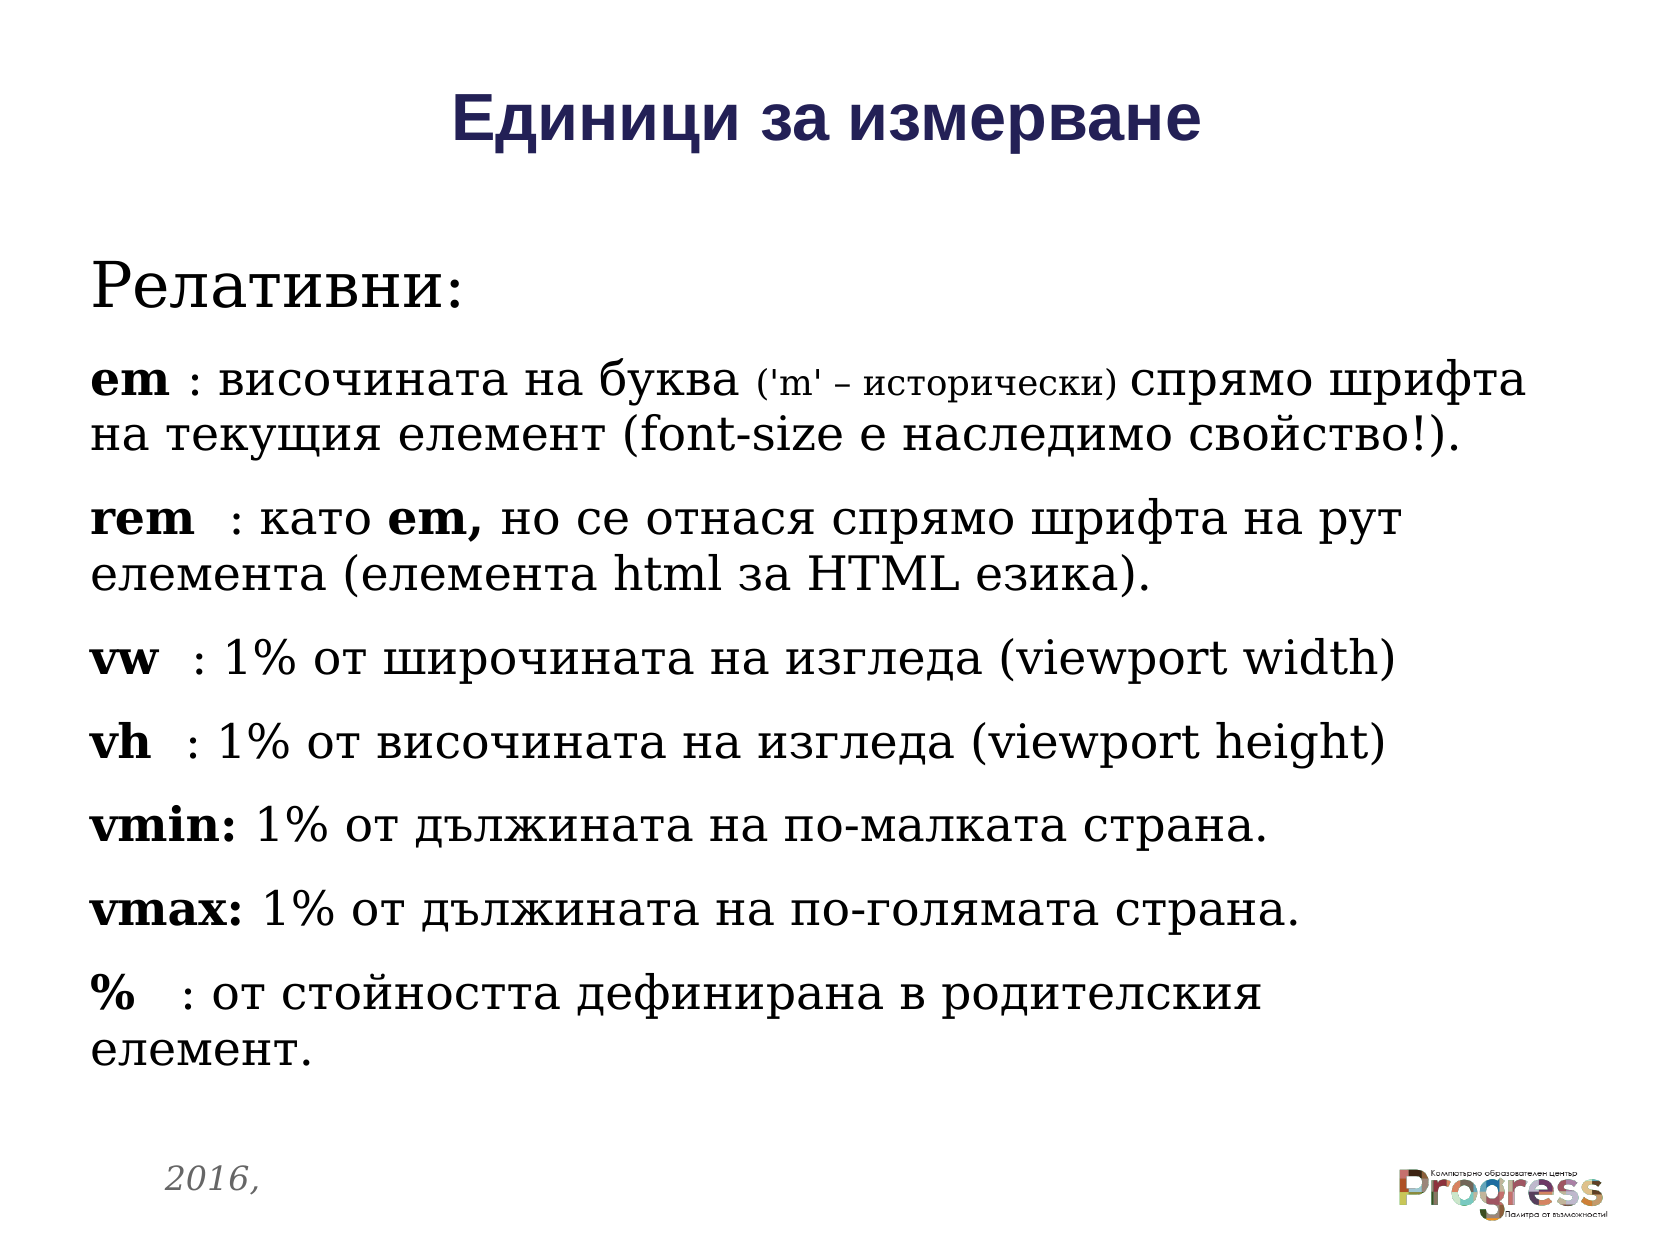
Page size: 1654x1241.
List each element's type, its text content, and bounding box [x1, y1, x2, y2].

text_box 2016, Ива Е. Попова [150, 1152, 586, 1201]
title Единици за измерване [82, 55, 1571, 181]
picture [1399, 1168, 1613, 1221]
list Релативни: em : височината на буква ('m' – исторически) спрямо шрифта на текущия елемент (font-size е наследимо свойство!). rem : като em, но се отнася спрямо шрифта на рут елемента (елемента html за HTML езика). vw : 1% от широчината на изгледа (viewport width) vh : 1% от височината на изгледа (viewport height) vmin: 1% от дължината на по-малката страна. vmax: 1% от дължината на по-голямата страна. % : от стойността дефинирана в родителския елемент. [90, 249, 1531, 1135]
